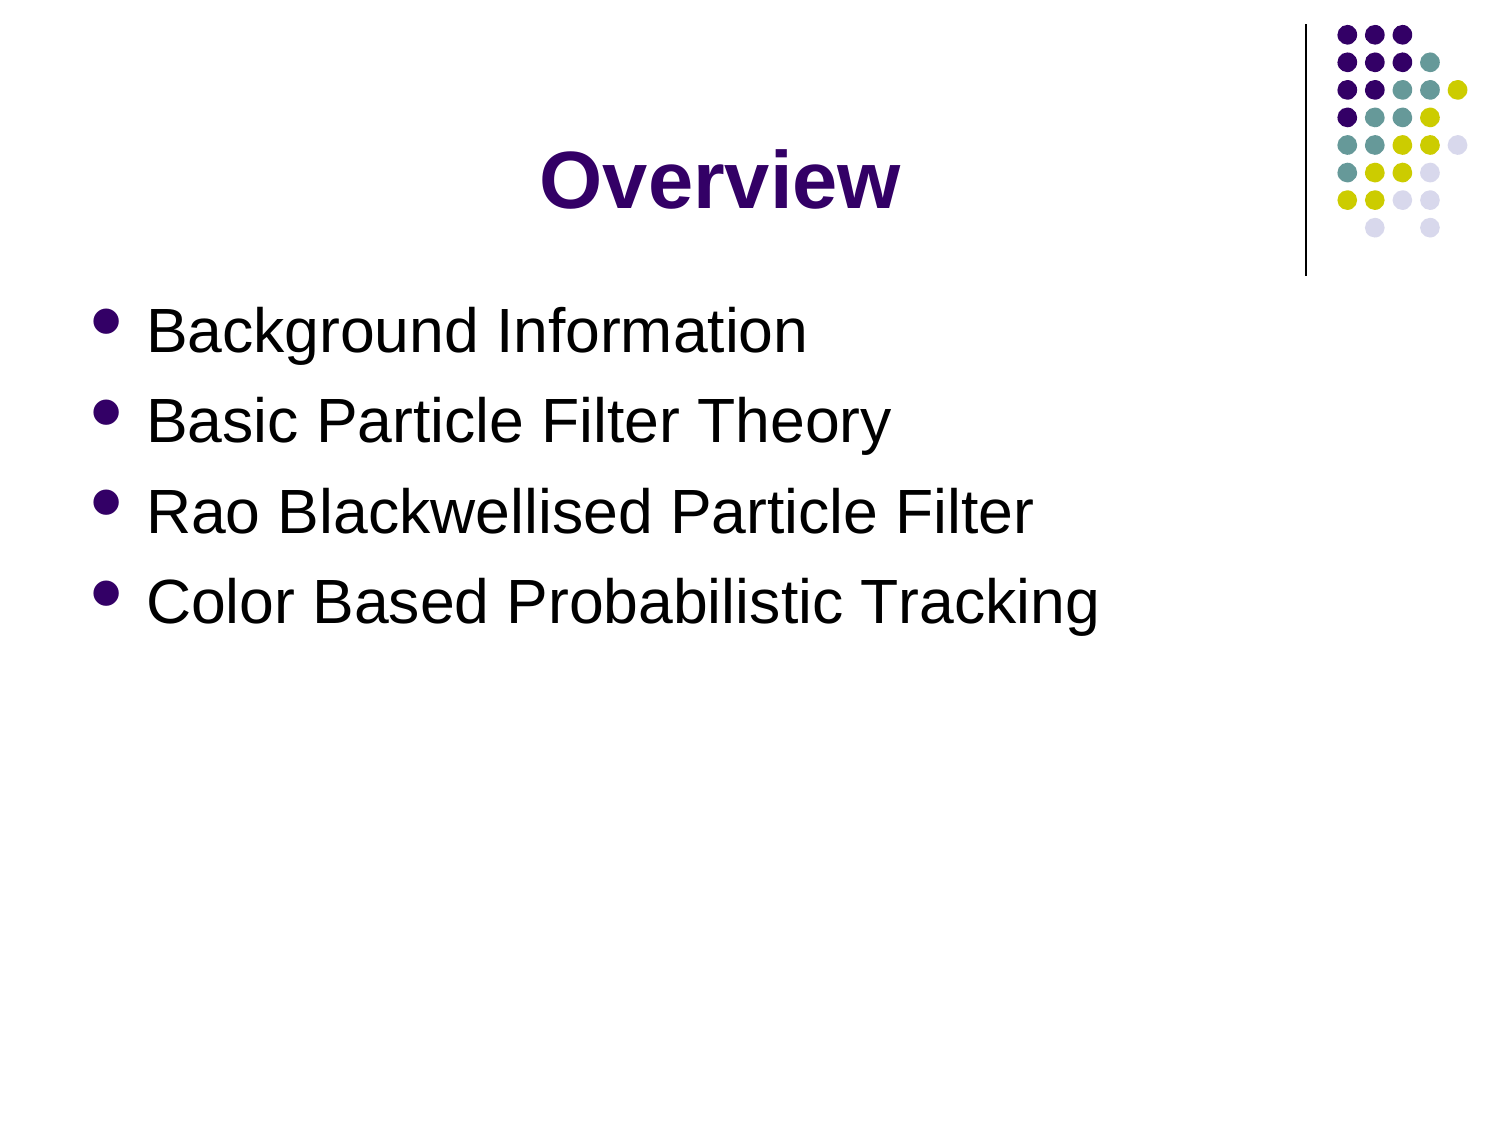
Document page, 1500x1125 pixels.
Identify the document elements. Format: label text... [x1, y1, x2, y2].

list Background Information Basic Particle Filter Theory Rao Blackwellised Particle Filter Color Based Probabilistic Tracking [75, 282, 1426, 1006]
title Overview [74, 20, 1313, 233]
